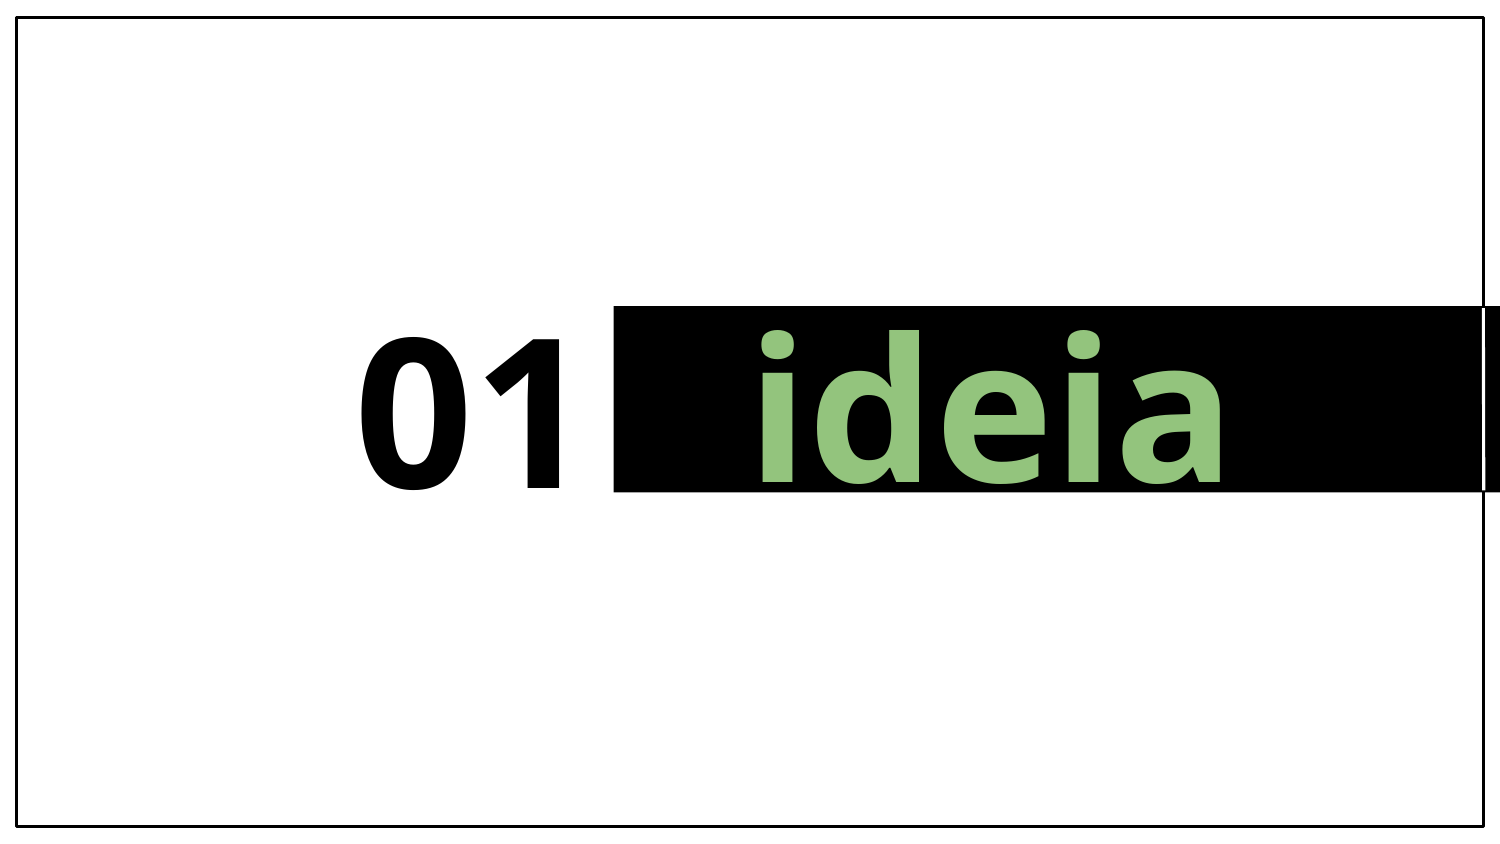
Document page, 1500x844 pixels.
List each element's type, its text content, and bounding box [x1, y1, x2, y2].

title 01 [336, 328, 610, 482]
title ideia [732, 267, 1442, 470]
